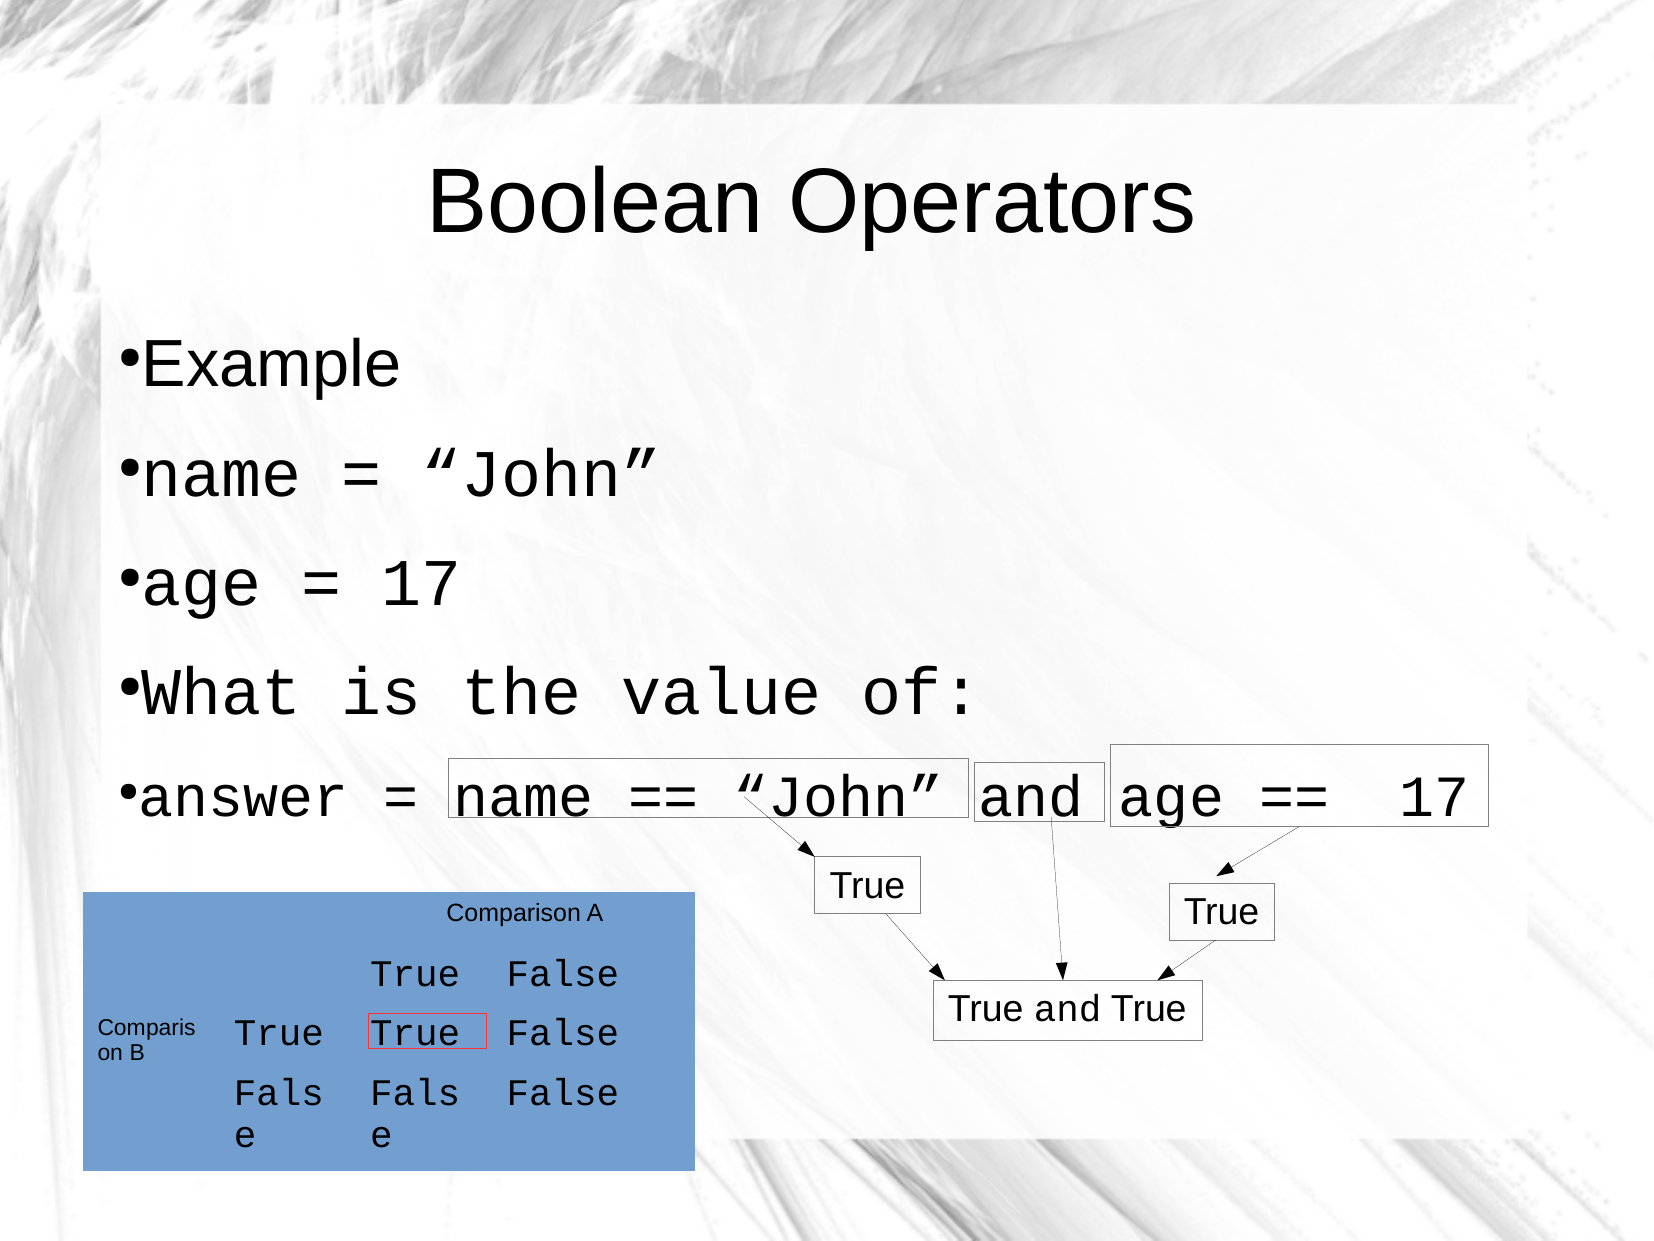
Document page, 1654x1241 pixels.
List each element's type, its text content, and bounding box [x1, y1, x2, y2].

table_cell False [219, 1067, 356, 1171]
table_cell True [219, 1007, 356, 1067]
table_header [83, 892, 356, 1007]
table_header Comparison A [356, 892, 695, 948]
table_cell False [356, 1067, 492, 1171]
table_cell False [492, 1067, 695, 1171]
table_cell True [356, 1007, 492, 1067]
text_box True and True [933, 980, 1203, 1040]
list Example name = “John” age = 17 What is the value of: answer = name == “John” and age == 17 [449, 759, 968, 817]
title Boolean Operators [118, 112, 1506, 281]
table_cell True [356, 948, 492, 1007]
table_cell False [492, 1007, 695, 1067]
list Example name = “John” age = 17 What is the value of: answer = name == “John” and age == 17 [118, 319, 1571, 945]
table_cell Comparison B [83, 1007, 219, 1171]
text_box True [814, 856, 921, 914]
table_cell False [492, 948, 695, 1007]
text_box True [1169, 883, 1275, 941]
list Example name = “John” age = 17 What is the value of: answer = name == “John” and age == 17 [975, 763, 1104, 821]
